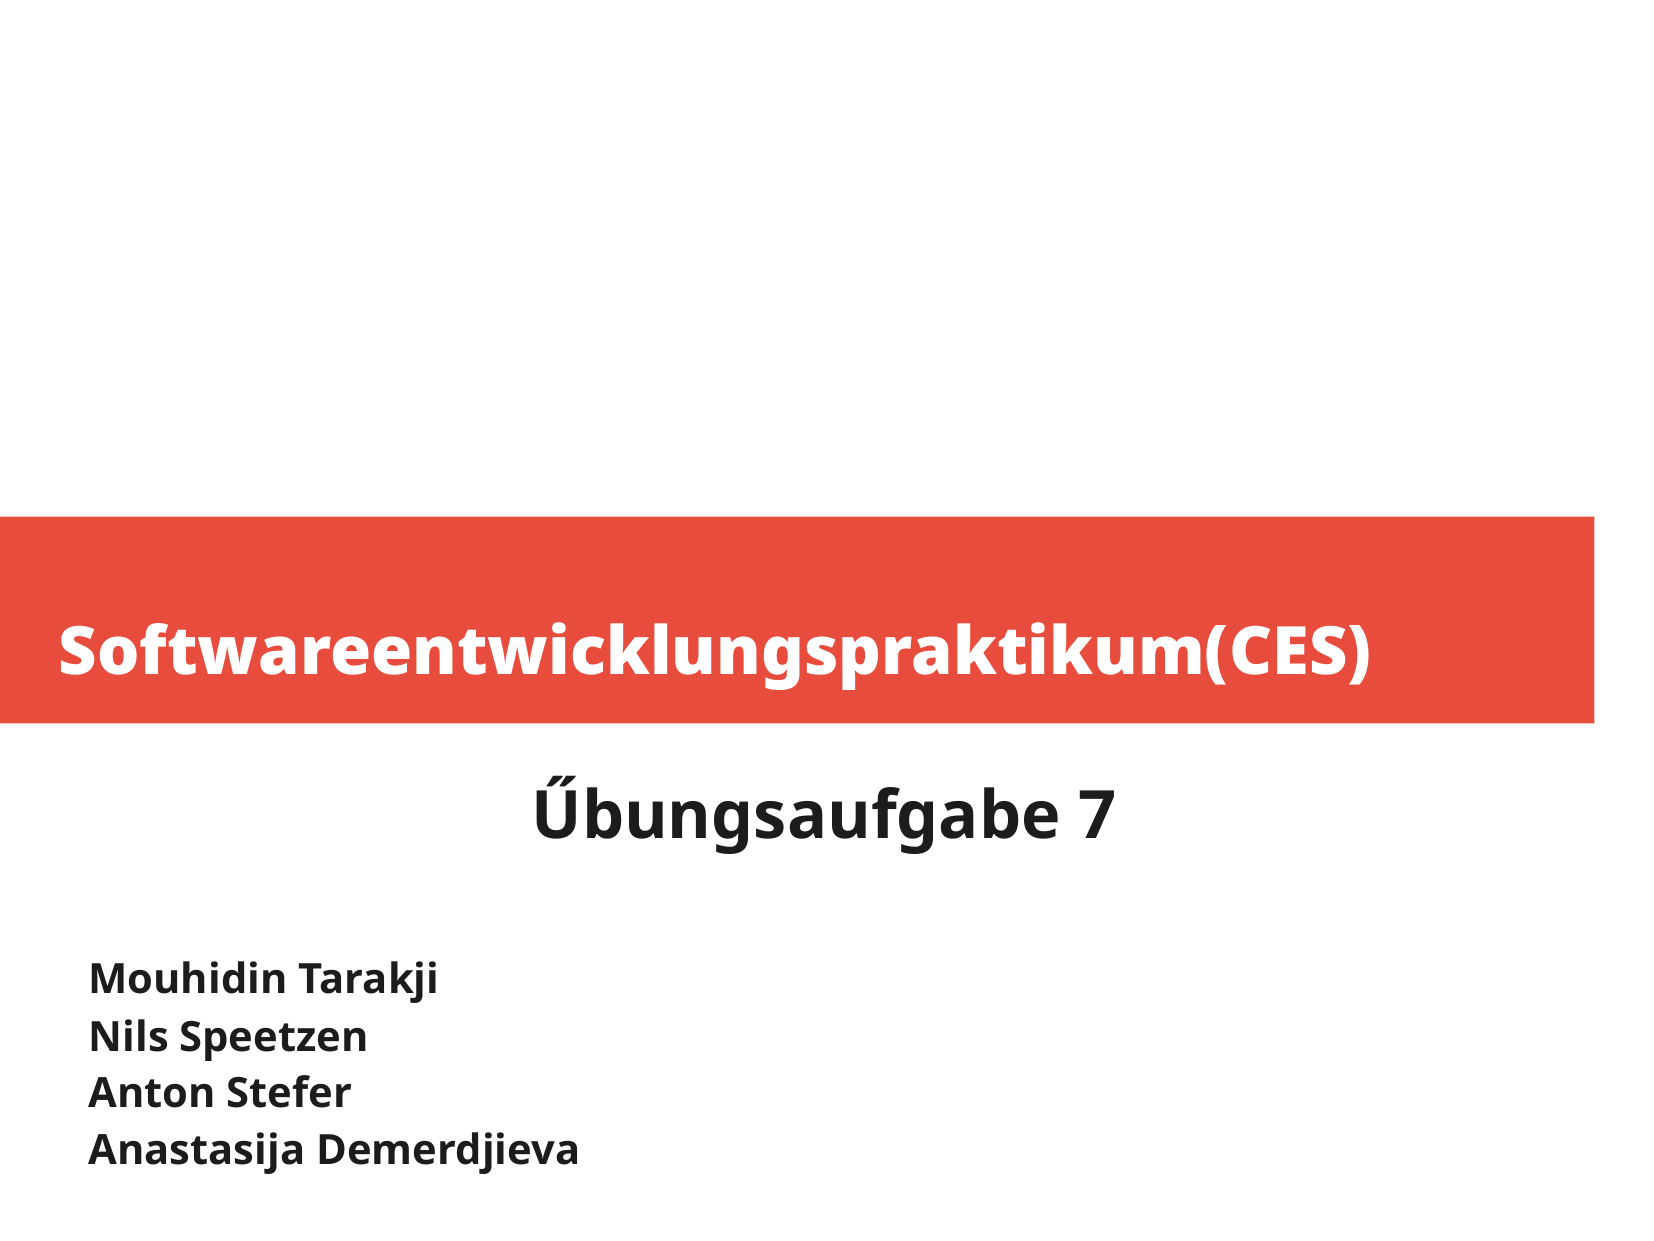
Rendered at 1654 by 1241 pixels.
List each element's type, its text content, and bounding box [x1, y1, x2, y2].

title Softwareentwicklungspraktikum(CES) [59, 546, 1595, 694]
subtitle Űbungsaufgabe 7 Mouhidin Tarakji Nils Speetzen Anton Stefer Anastasija Demerdjieva [88, 767, 1595, 1182]
